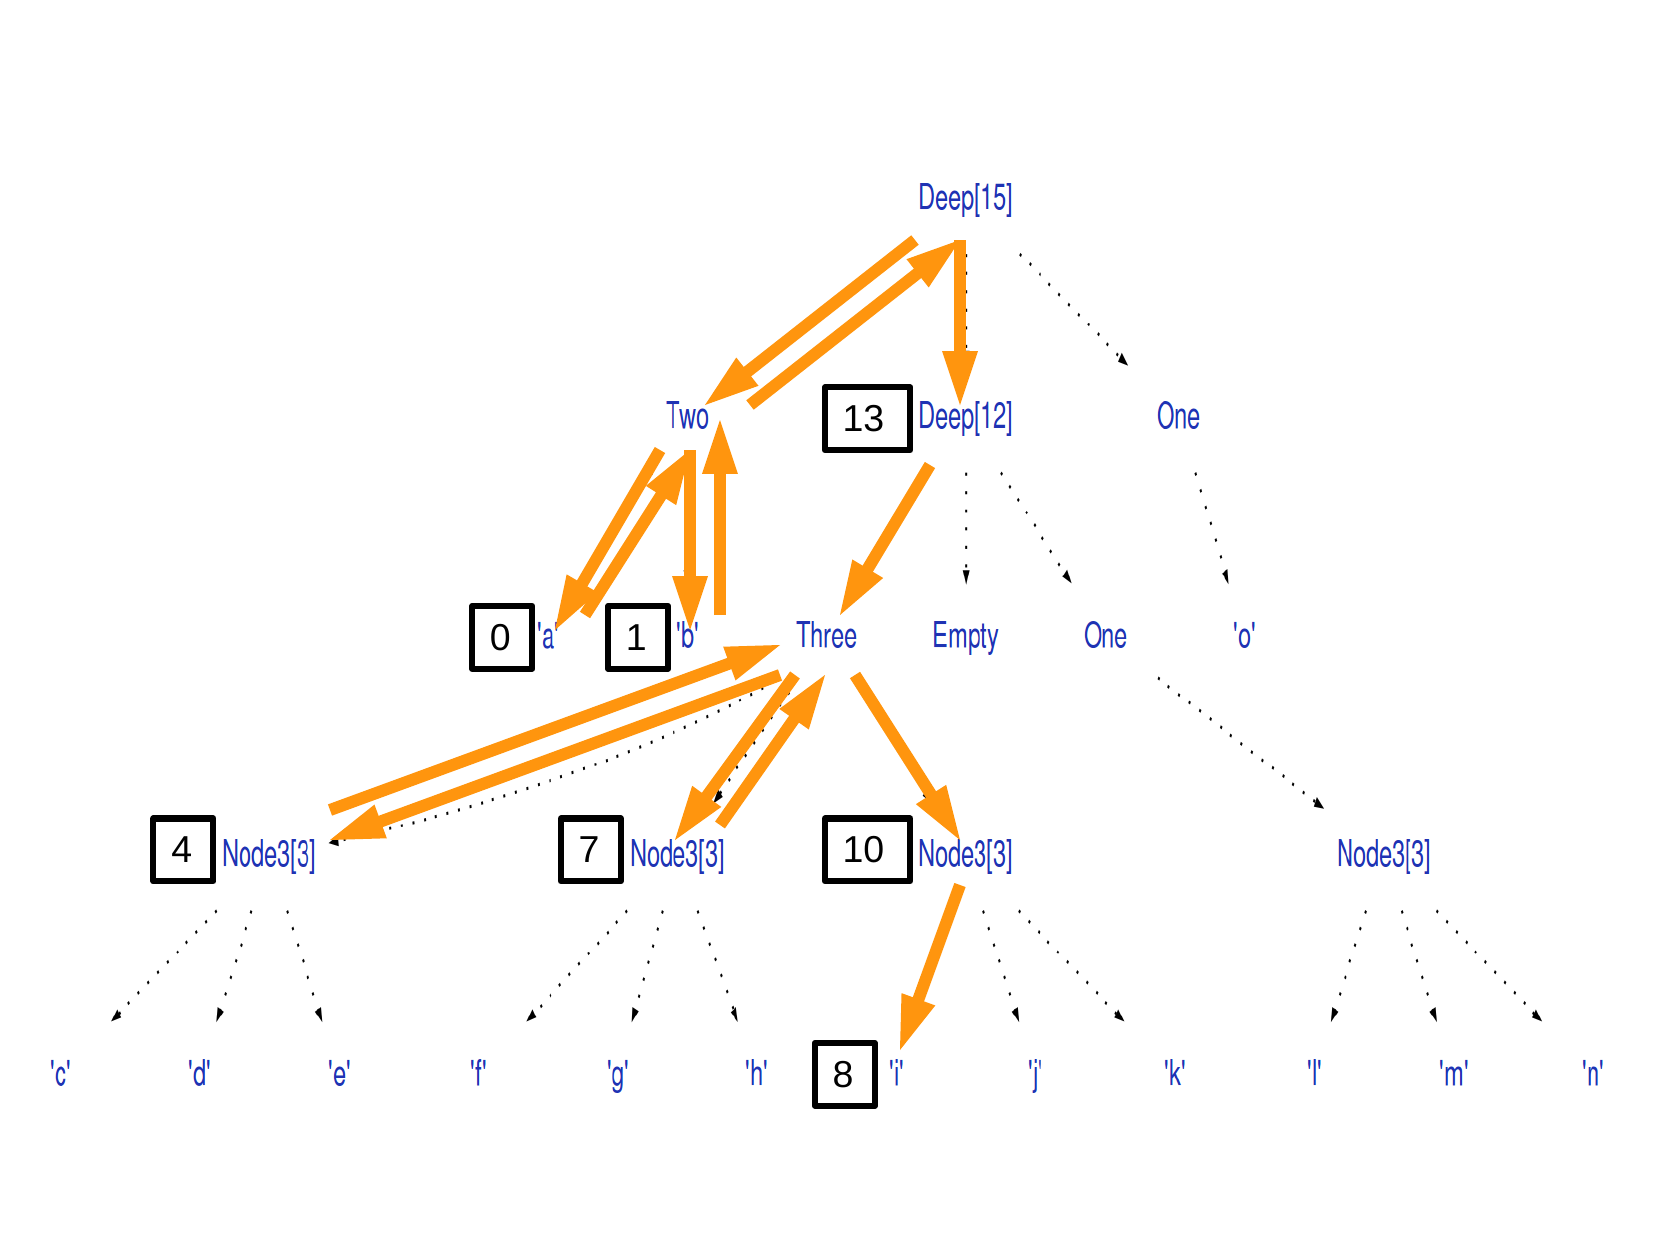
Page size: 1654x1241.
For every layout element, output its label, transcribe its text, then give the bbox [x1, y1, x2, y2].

text_box 1 [608, 605, 669, 669]
text_box 8 [814, 1042, 875, 1106]
text_box 13 [825, 387, 911, 451]
picture [0, 135, 1653, 1141]
text_box 10 [825, 818, 911, 882]
text_box 4 [153, 818, 214, 882]
text_box 0 [472, 605, 533, 669]
text_box 7 [560, 818, 621, 882]
